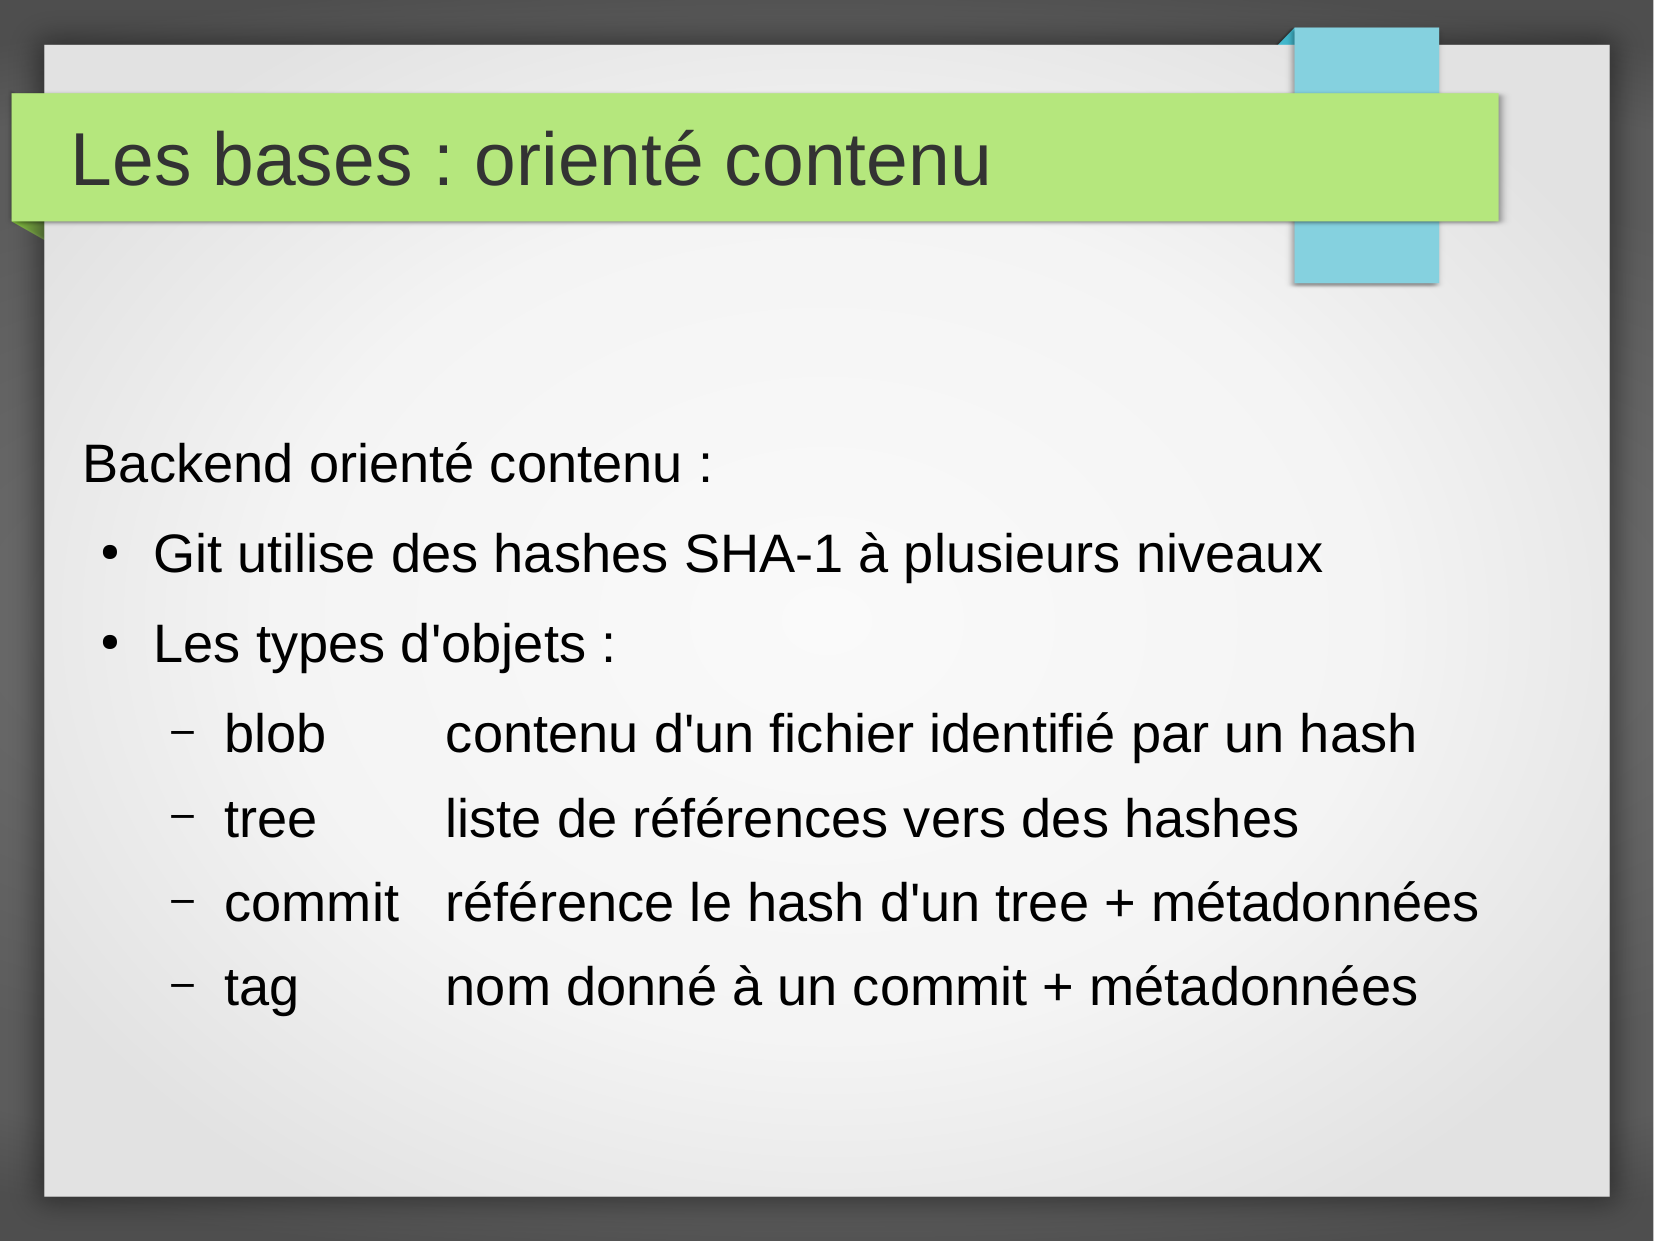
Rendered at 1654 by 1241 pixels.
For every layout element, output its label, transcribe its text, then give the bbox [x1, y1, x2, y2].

picture [0, 0, 1654, 1241]
list Backend orienté contenu : Git utilise des hashes SHA-1 à plusieurs niveaux Les types d'objets : blob contenu d'un fichier identifié par un hash tree liste de références vers des hashes commit référence le hash d'un tree + métadonnées tag nom donné à un commit + métadonnées [82, 343, 1538, 1063]
title Les bases : orienté contenu [70, 106, 1229, 213]
